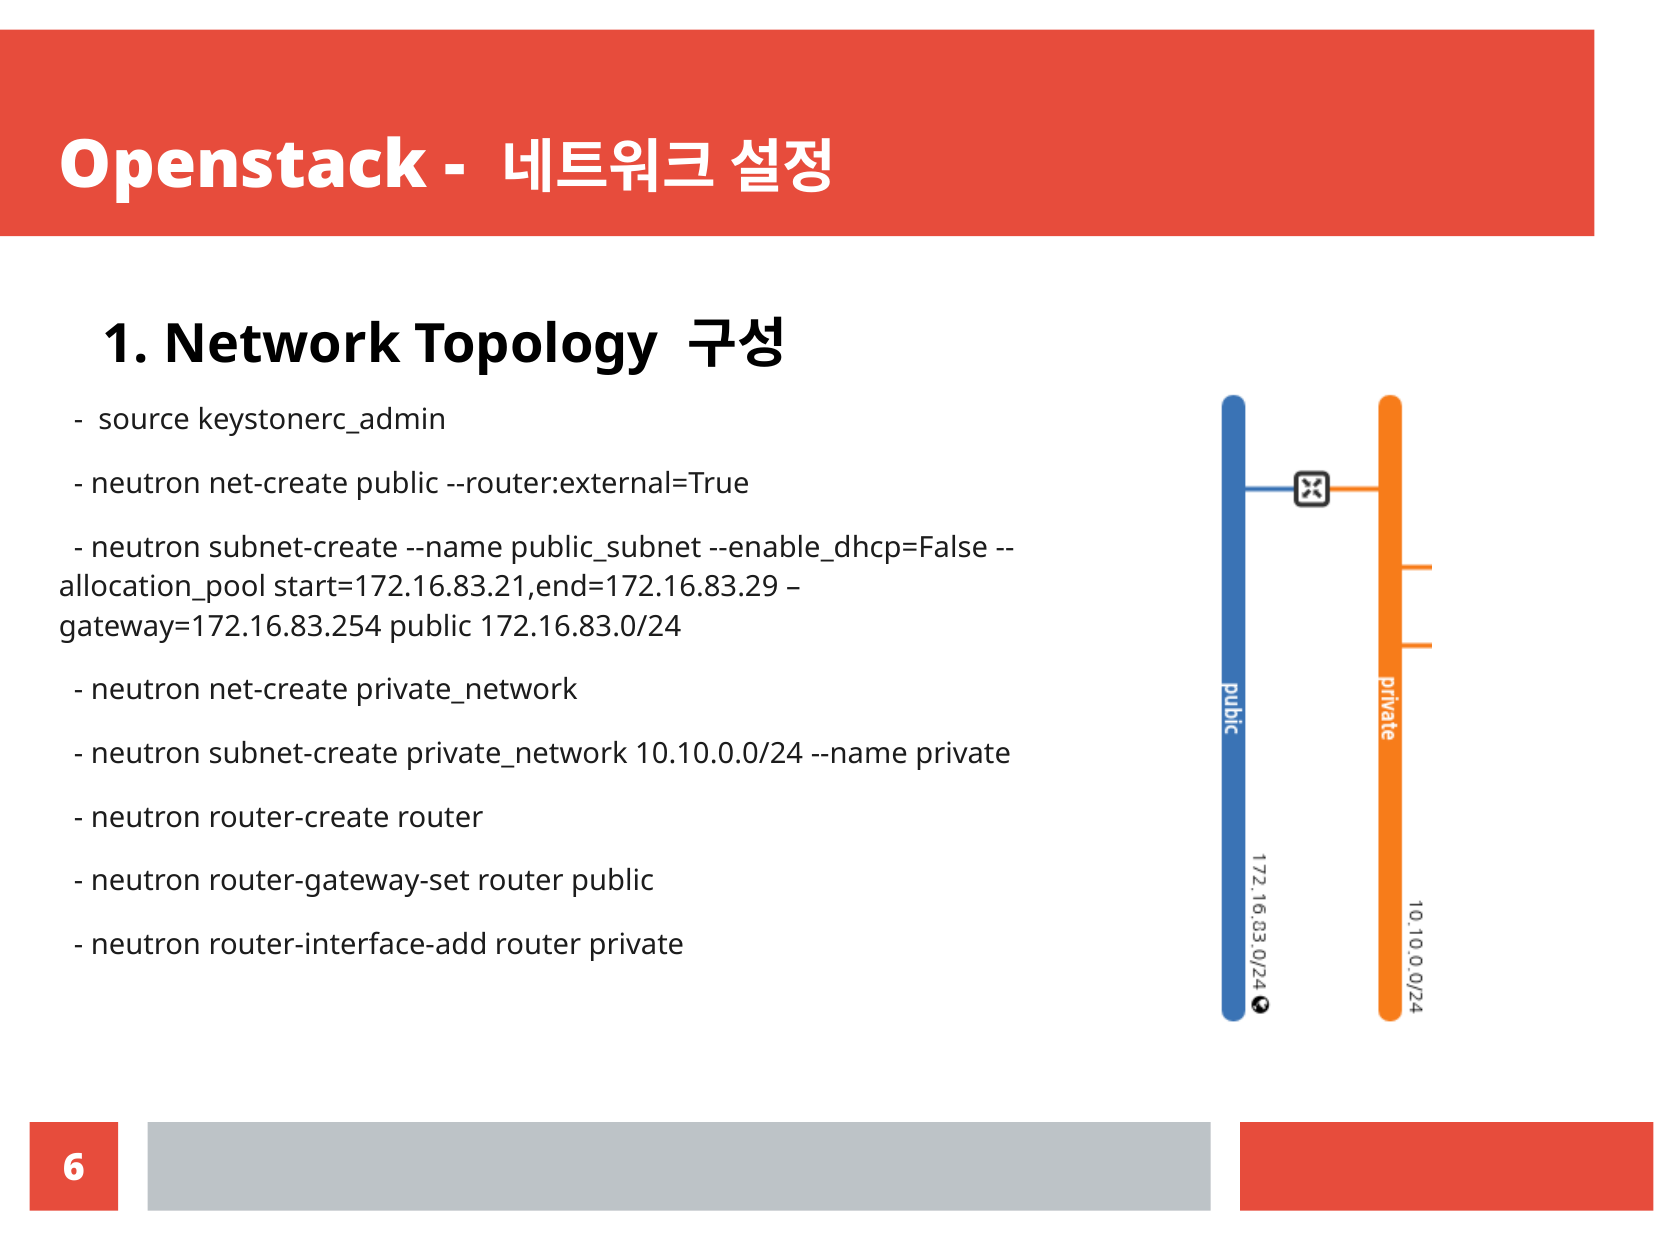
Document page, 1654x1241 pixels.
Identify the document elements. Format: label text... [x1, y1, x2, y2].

title Openstack - 네트워크 설정 [59, 59, 1595, 207]
list - source keystonerc_admin - neutron net-create public --router:external=True - neutron subnet-create --name public_subnet --enable_dhcp=False --allocation_pool start=172.16.83.21,end=172.16.83.29 –gateway=172.16.83.254 public 172.16.83.0/24 - neutron net-create private_network - neutron subnet-create private_network 10.10.0.0/24 --name private - neutron router-create router - neutron router-gateway-set router public - neutron router-interface-add router private [59, 398, 1058, 1093]
text_box 1. Network Topology 구성 [52, 292, 1540, 376]
picture [1197, 375, 1432, 1031]
